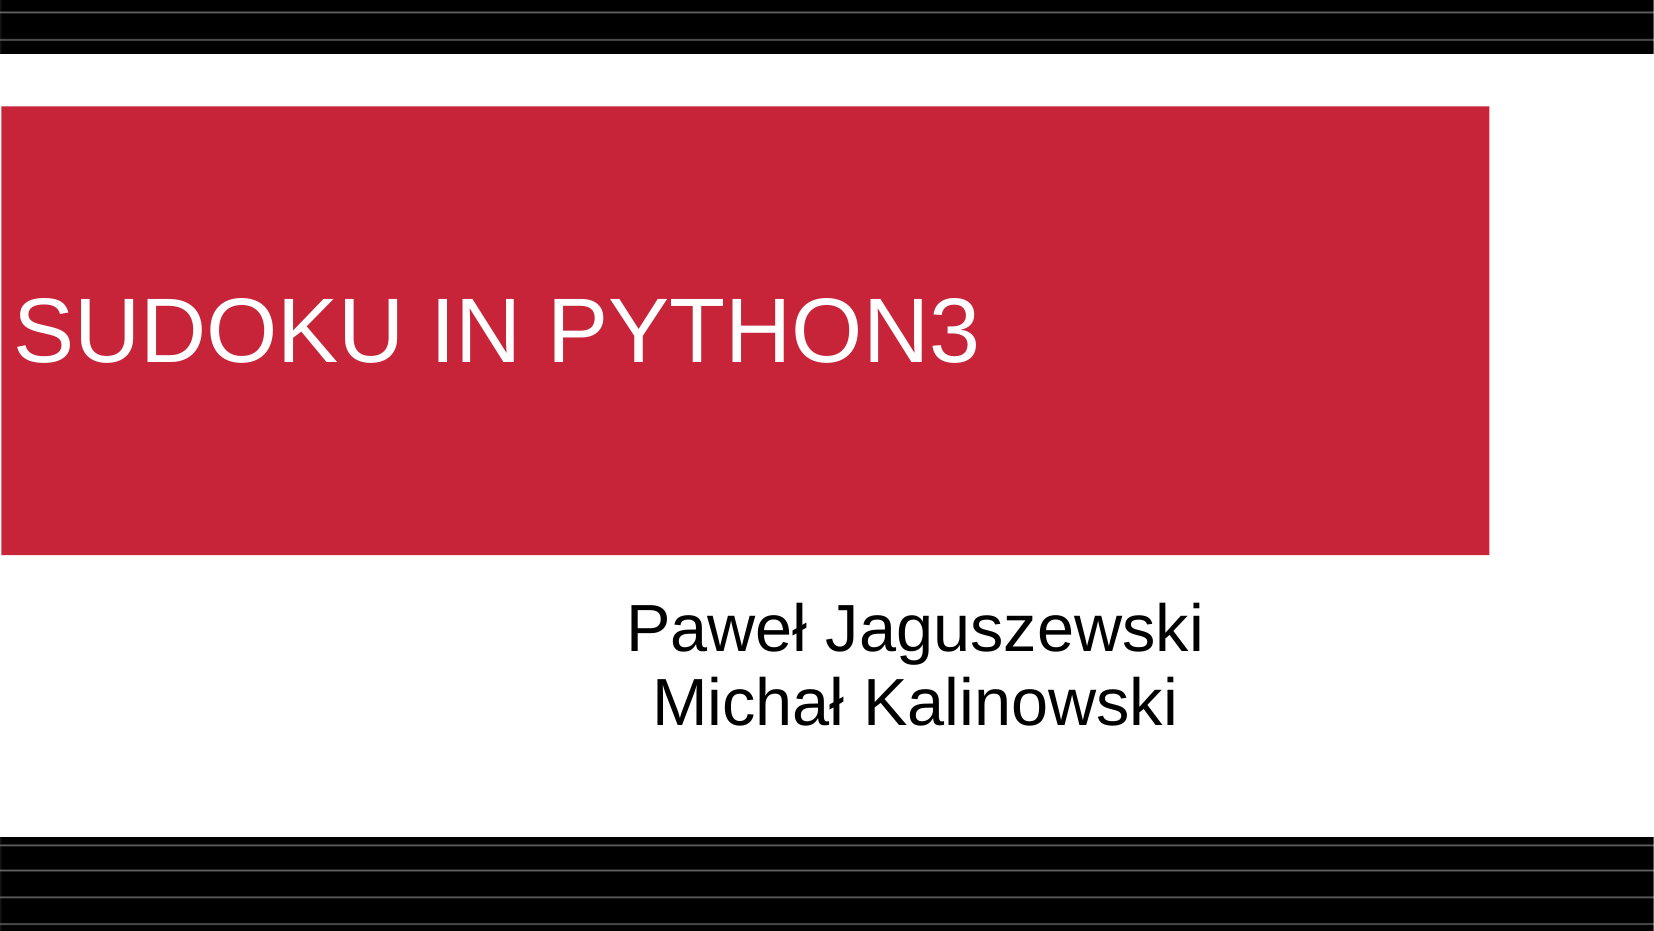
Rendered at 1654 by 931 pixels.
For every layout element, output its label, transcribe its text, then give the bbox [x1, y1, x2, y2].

subtitle Paweł Jaguszewski Michał Kalinowski [625, 590, 1489, 804]
title SUDOKU IN PYTHON3 [1, 106, 1490, 556]
picture [0, 837, 1654, 931]
picture [0, 0, 1654, 54]
